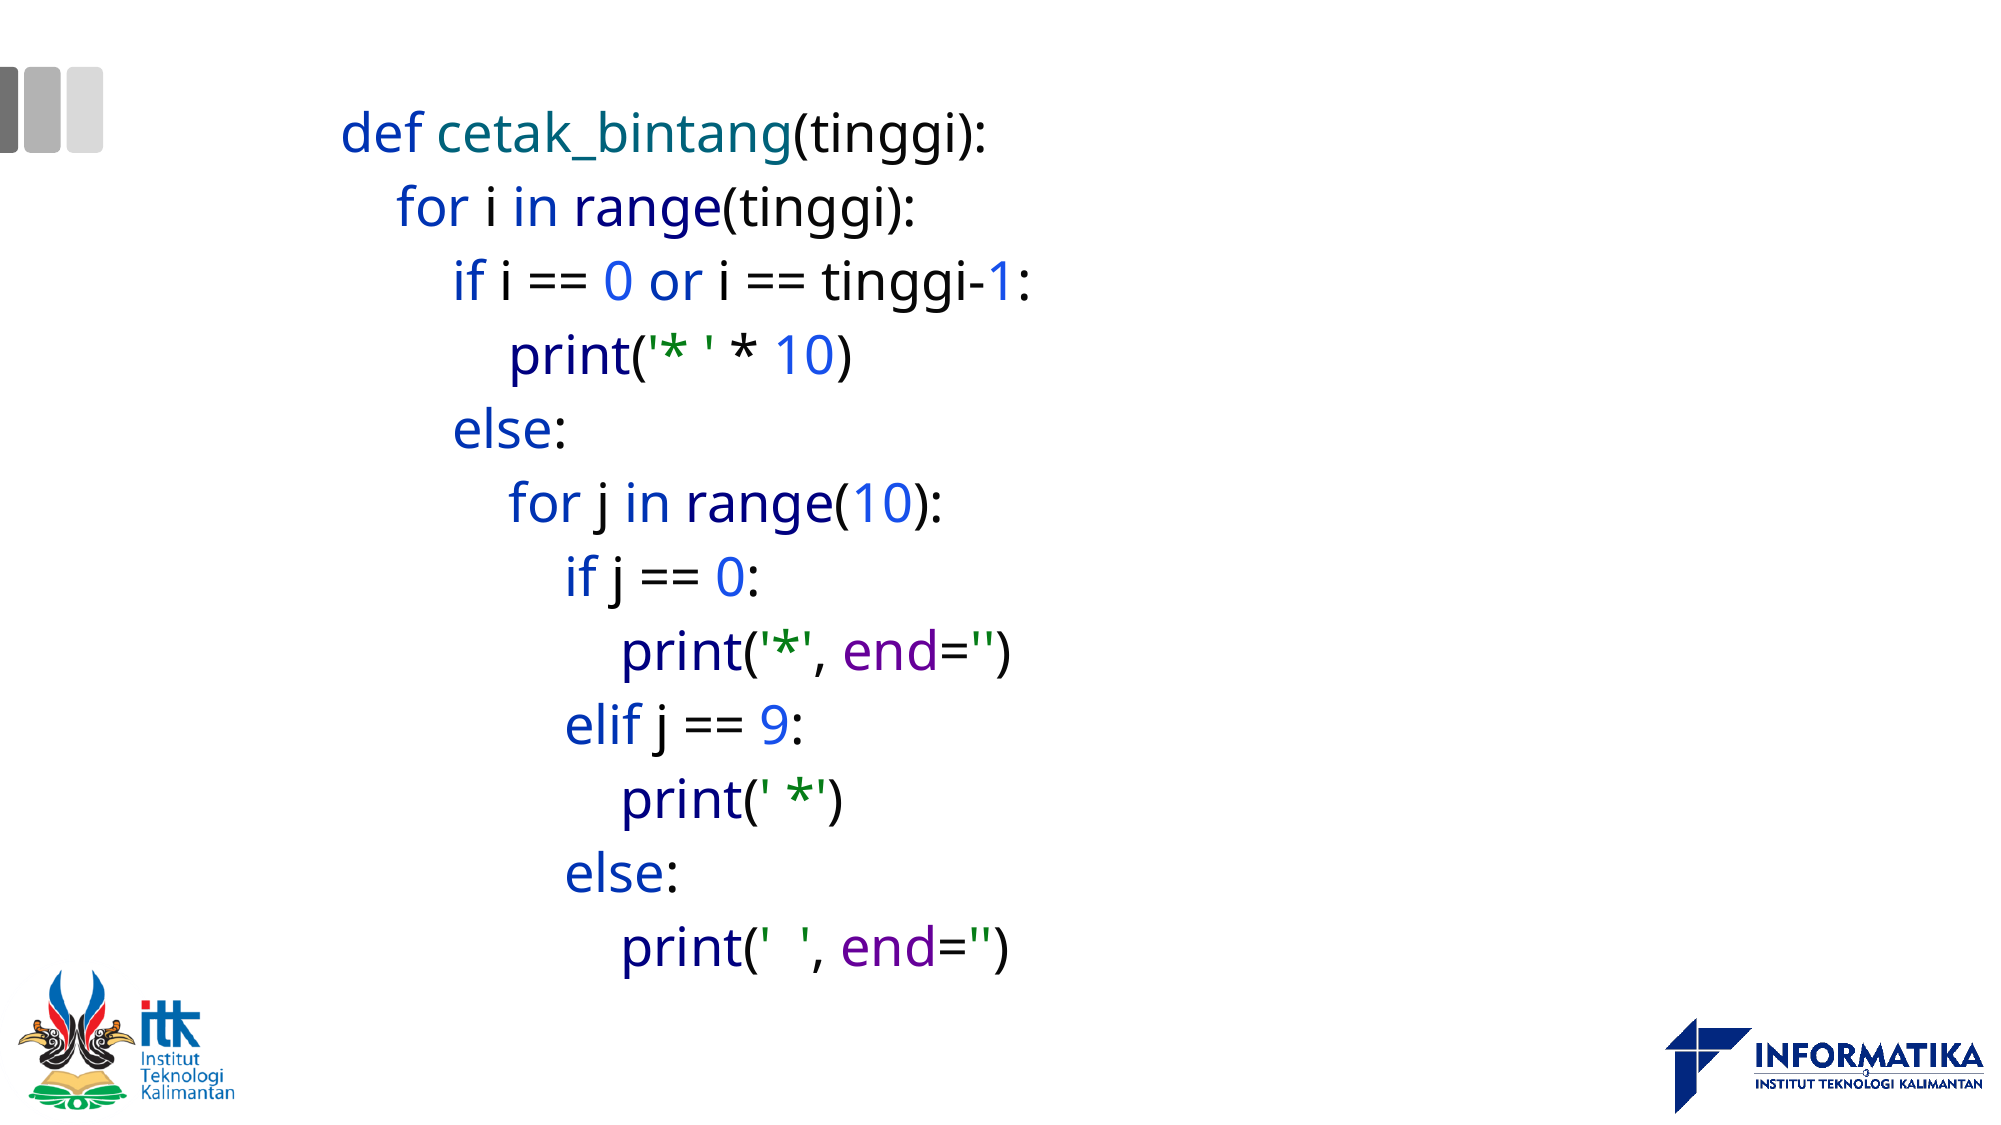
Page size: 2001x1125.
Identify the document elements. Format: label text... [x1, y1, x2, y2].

text_box def cetak_bintang(tinggi): for i in range(tinggi): if i == 0 or i == tinggi-1: print('* ' * 10) else: for j in range(10): if j == 0: print('*', end='') elif j == 9: print(' *') else: print(' ', end='') cetak_bintang(int(input('masukkan tinggi: '))) [325, 86, 1751, 1025]
picture [0, 935, 253, 1125]
picture [1664, 1017, 1984, 1114]
